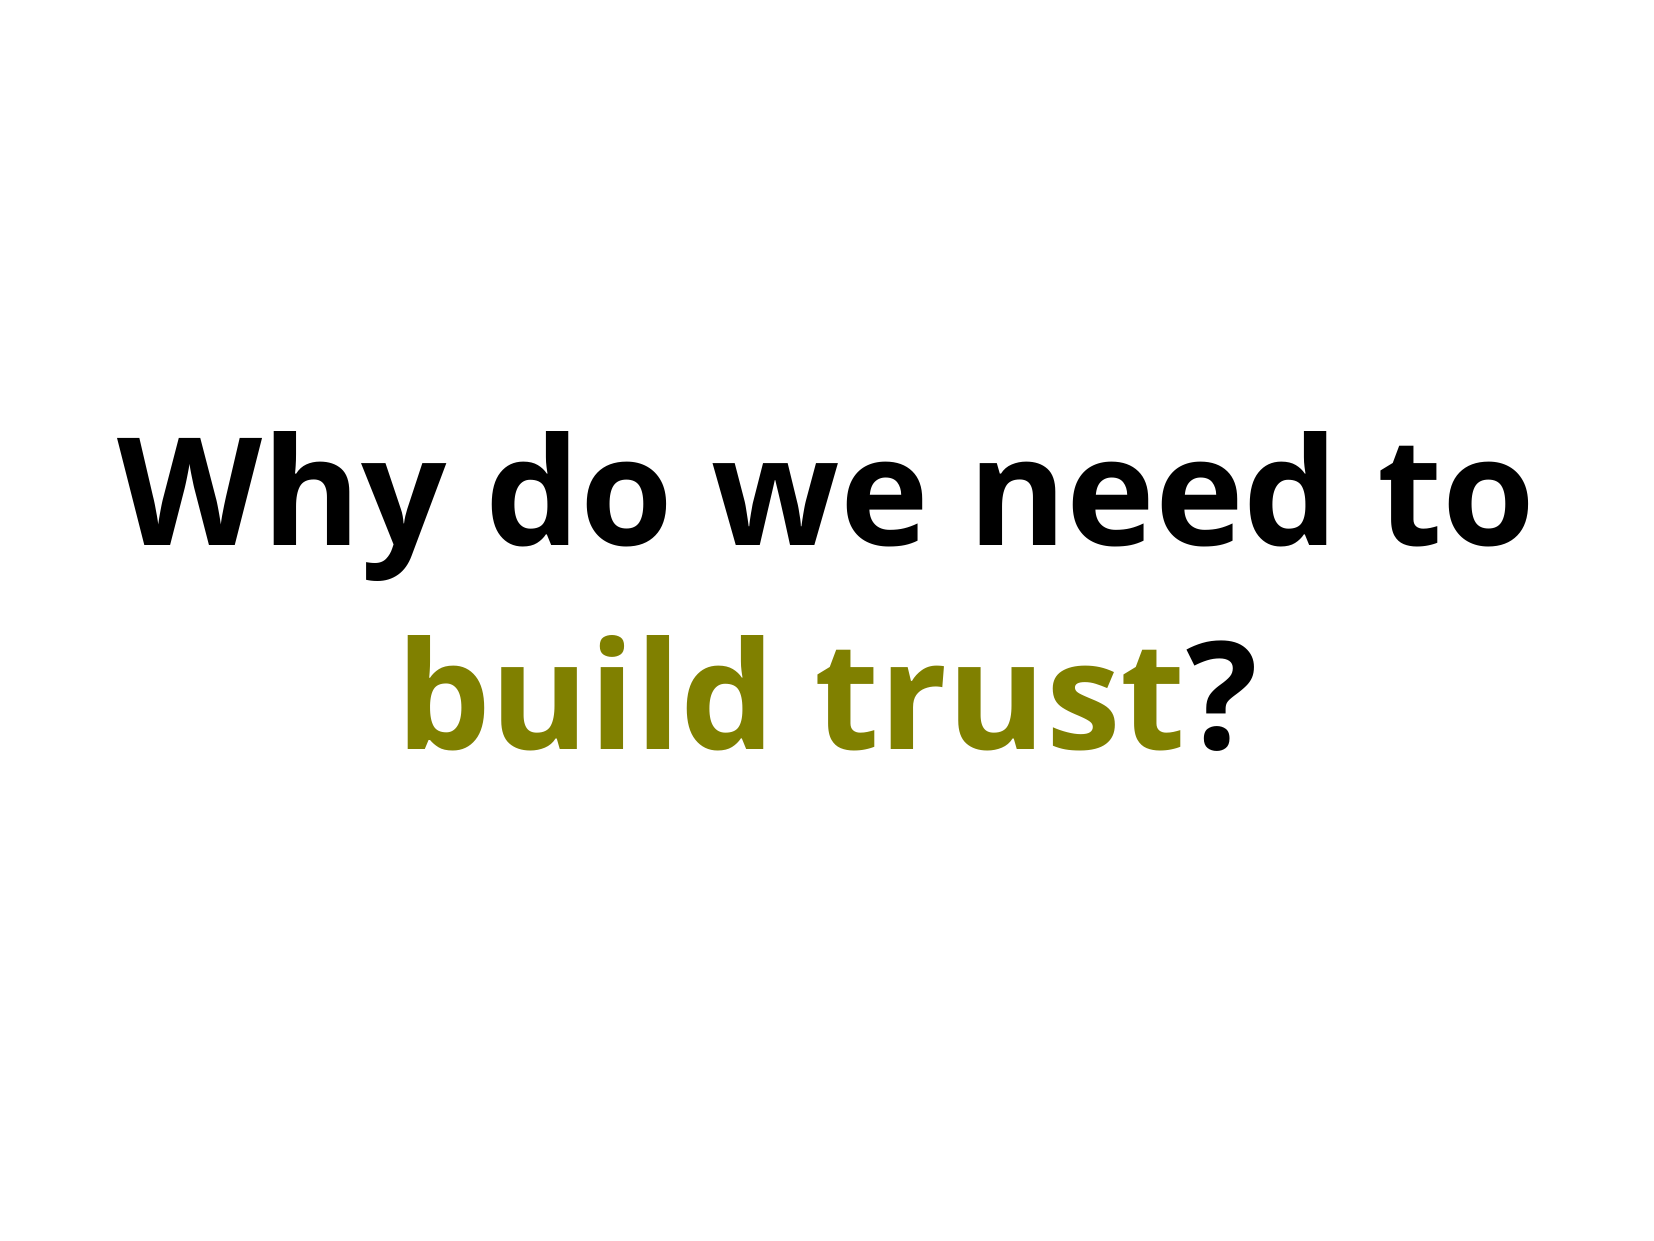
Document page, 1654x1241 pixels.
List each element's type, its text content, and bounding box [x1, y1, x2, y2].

title Why do we need to build trust? [59, 410, 1595, 768]
